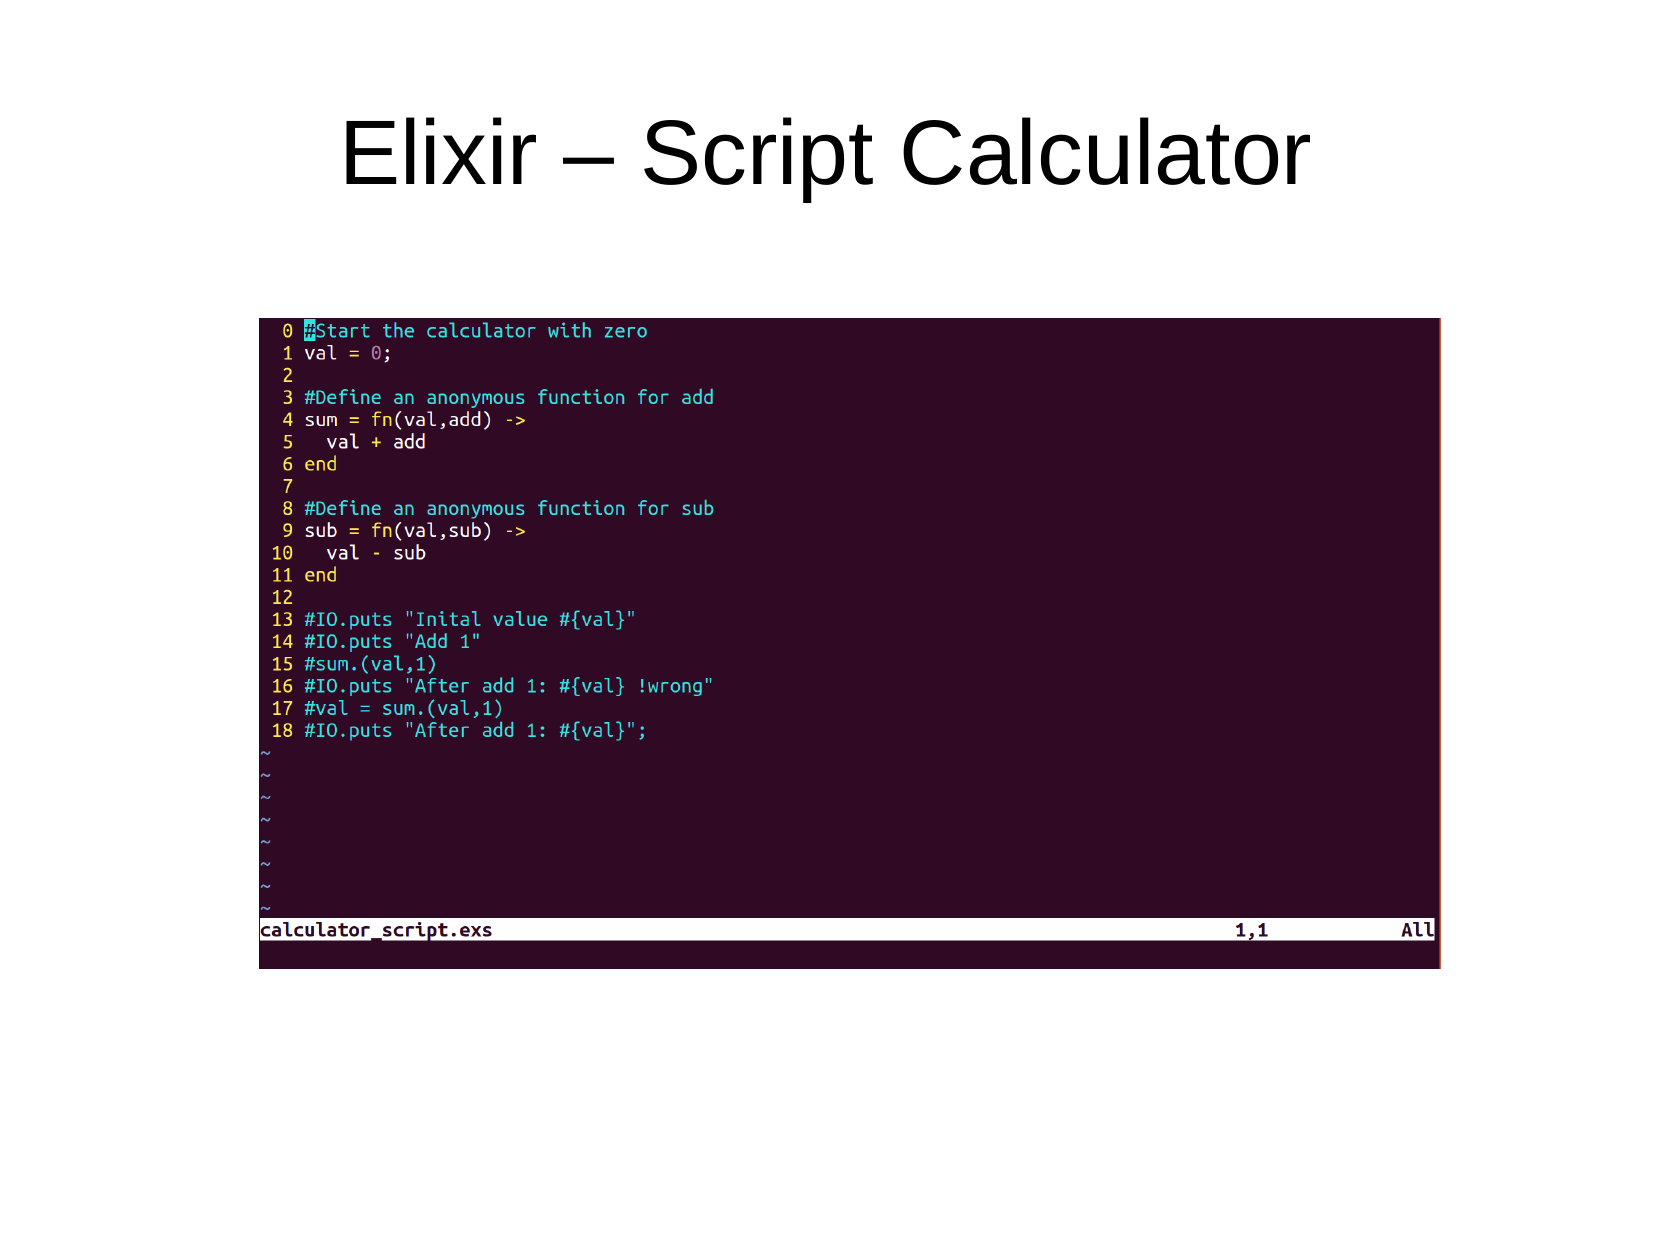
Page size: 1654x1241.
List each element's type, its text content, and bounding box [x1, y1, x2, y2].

picture [259, 318, 1441, 969]
title Elixir – Script Calculator [82, 49, 1571, 257]
list [82, 290, 1571, 1010]
